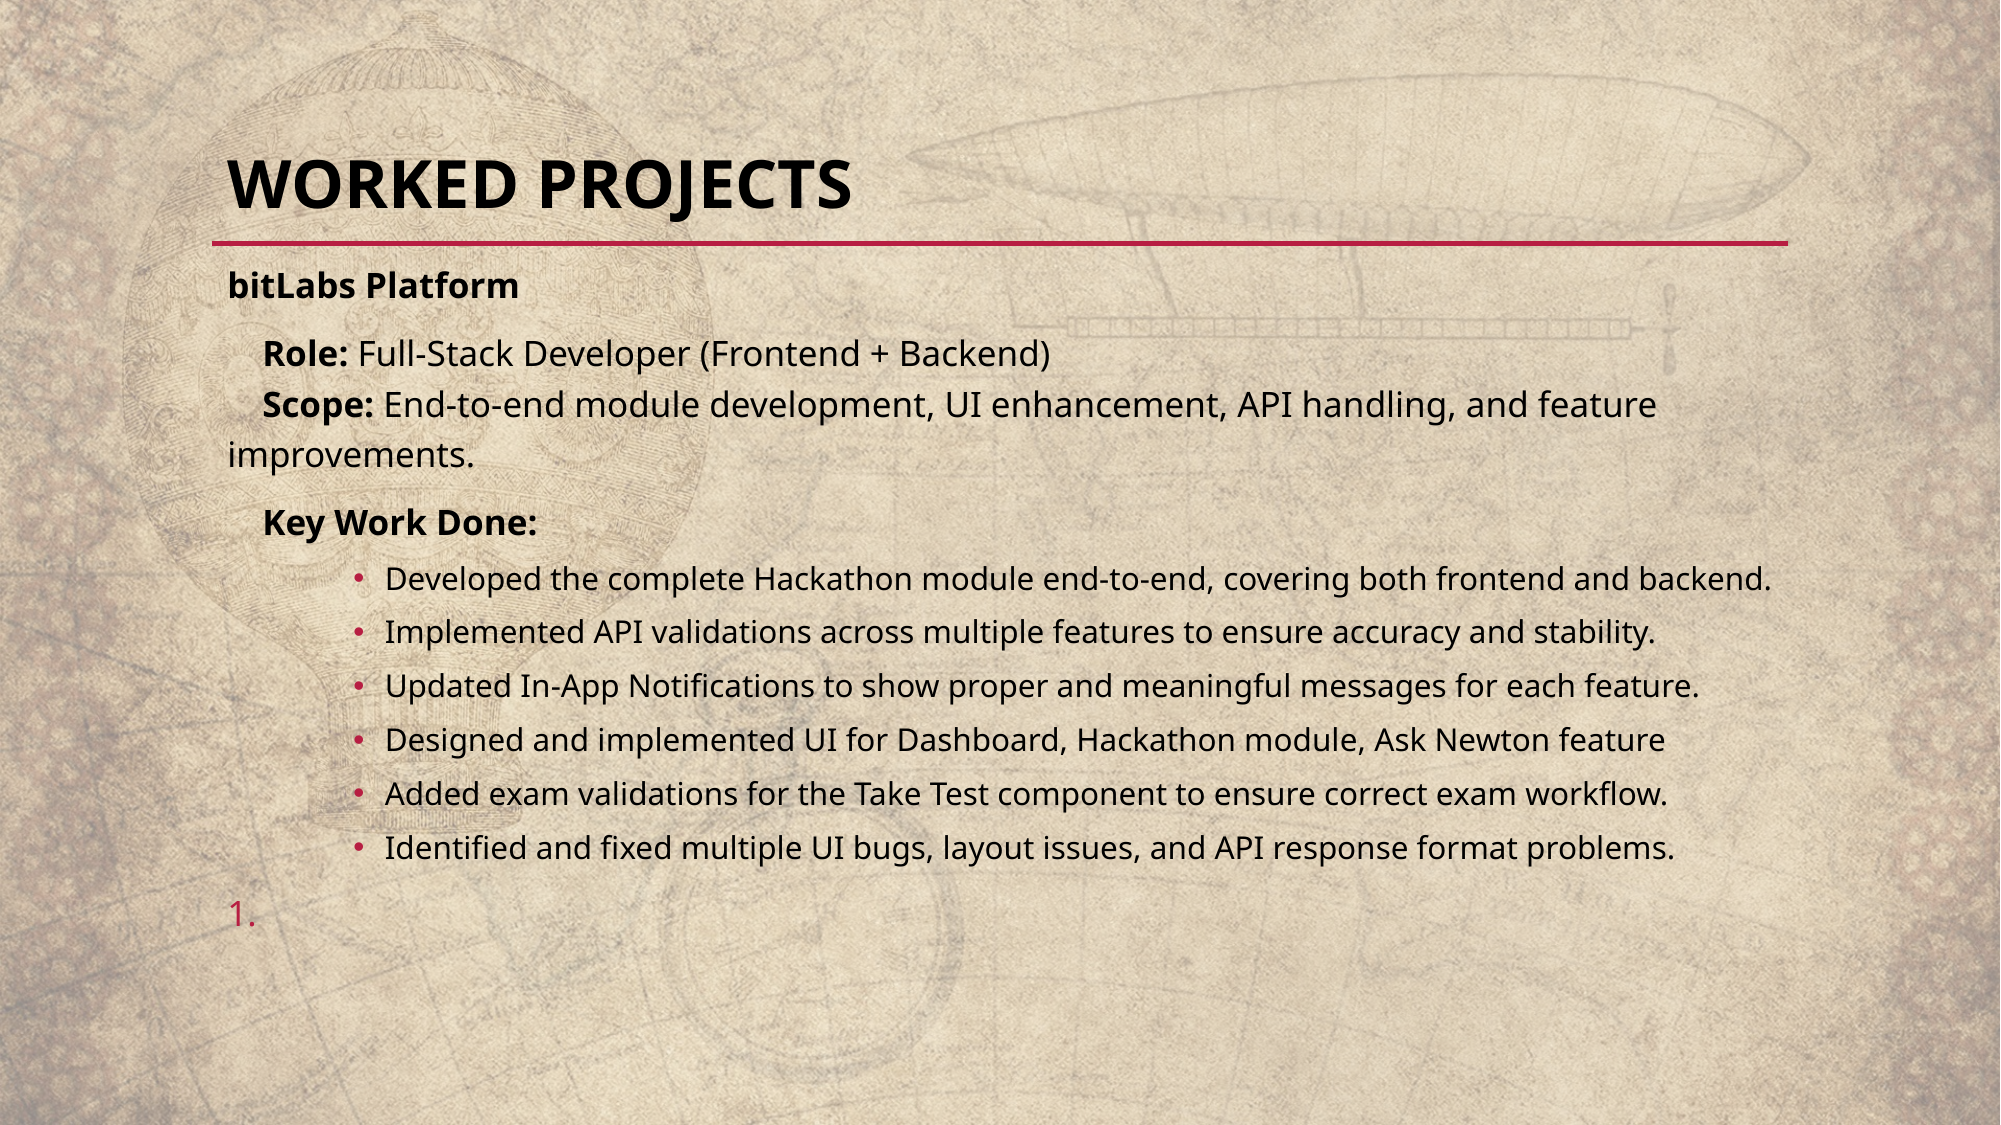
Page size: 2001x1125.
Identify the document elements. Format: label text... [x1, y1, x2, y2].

list bitLabs Platform Role: Full-Stack Developer (Frontend + Backend) Scope: End-to-end module development, UI enhancement, API handling, and feature improvements. Key Work Done: Developed the complete Hackathon module end-to-end, covering both frontend and backend. Implemented API validations across multiple features to ensure accuracy and stability. Updated In-App Notifications to show proper and meaningful messages for each feature. Designed and implemented UI for Dashboard, Hackathon module, Ask Newton feature Added exam validations for the Take Test component to ensure correct exam workflow. Identified and fixed multiple UI bugs, layout issues, and API response format problems. [212, 316, 1788, 1020]
title Worked Projects [212, 143, 1788, 316]
